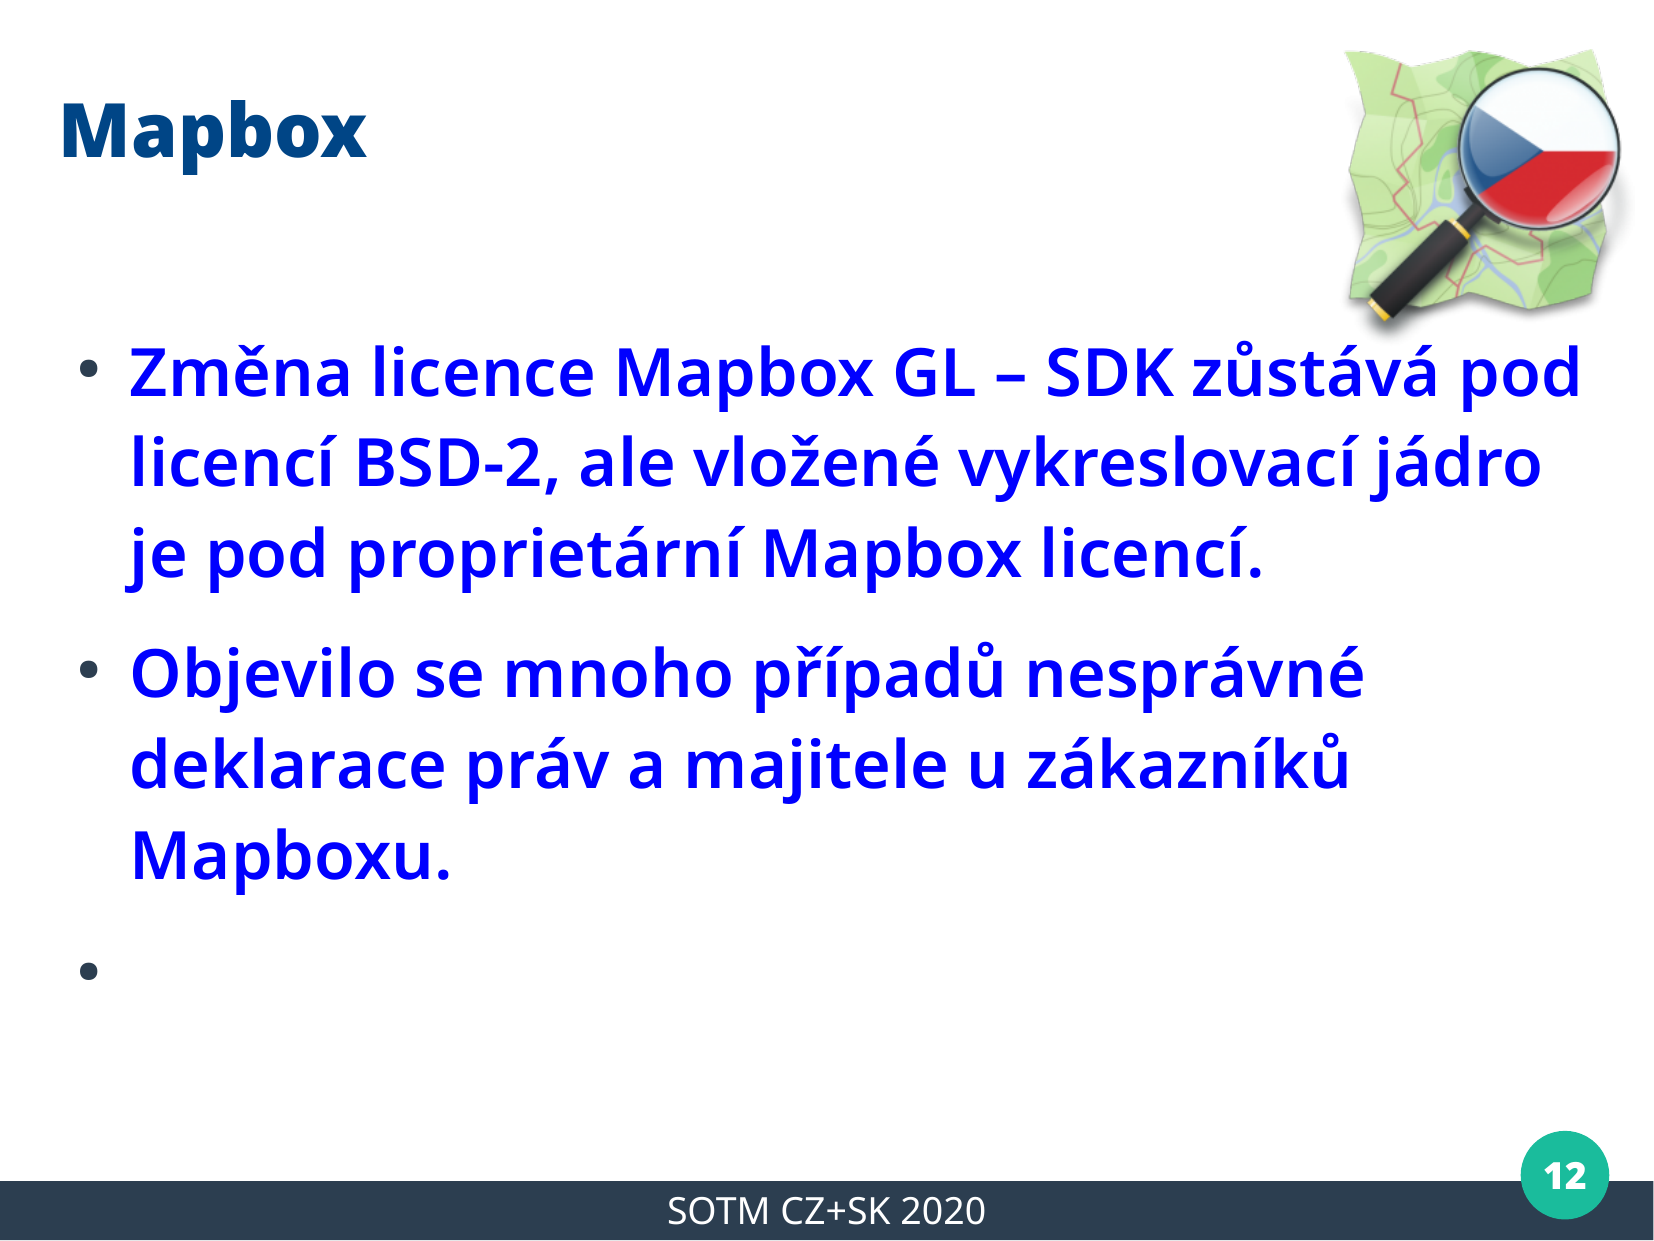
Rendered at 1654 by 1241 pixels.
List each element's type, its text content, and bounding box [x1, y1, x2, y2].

list Změna licence Mapbox GL – SDK zůstává pod licencí BSD-2, ale vložené vykreslovací jádro je pod proprietární Mapbox licencí. Objevilo se mnoho případů nesprávné deklarace práv a majitele u zákazníků Mapboxu. [59, 324, 1595, 1152]
title Mapbox [59, 49, 1347, 207]
picture [1334, 49, 1635, 350]
